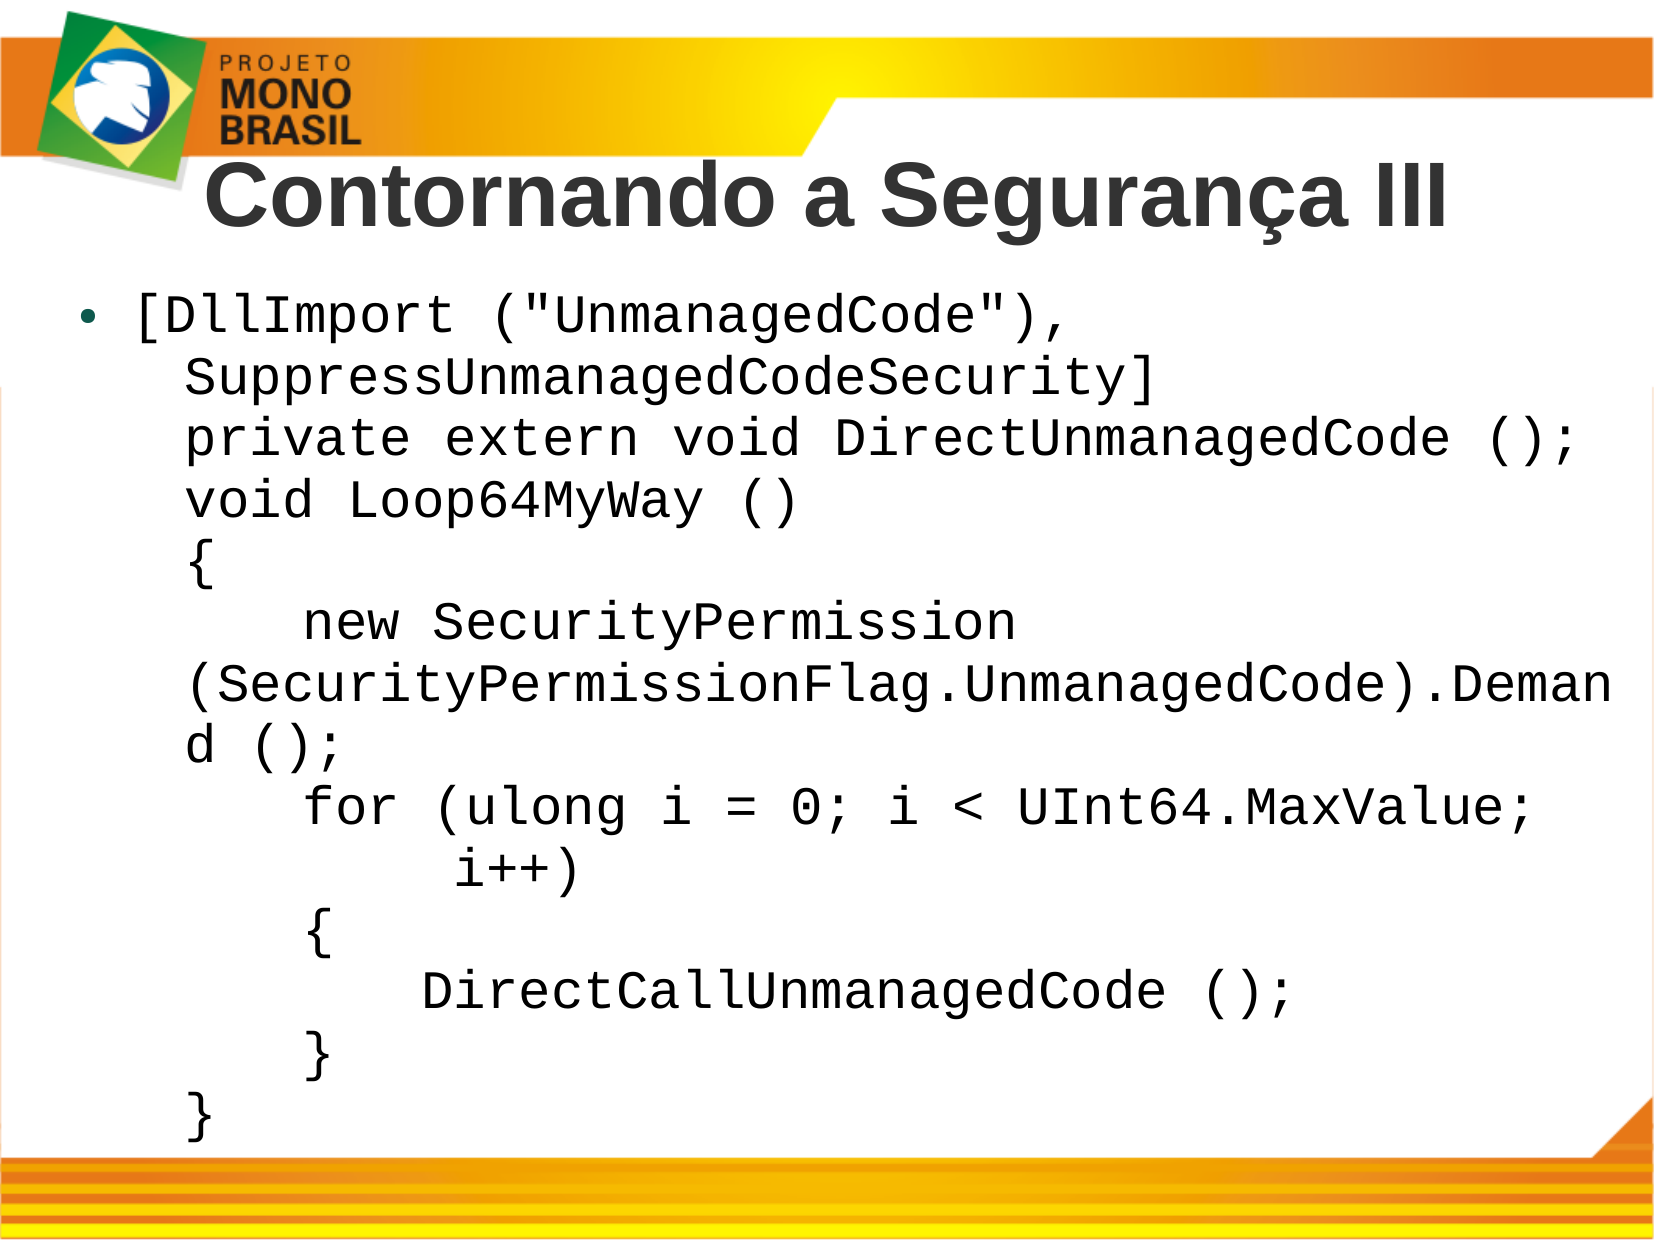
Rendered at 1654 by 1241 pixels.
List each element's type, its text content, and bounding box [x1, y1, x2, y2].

list [DllImport ("UnmanagedCode"), SuppressUnmanagedCodeSecurity] private extern void DirectUnmanagedCode (); void Loop64MyWay () { new SecurityPermission (SecurityPermissionFlag.UnmanagedCode).Demand (); for (ulong i = 0; i < UInt64.MaxValue; i++) { DirectCallUnmanagedCode (); } } [42, 287, 1620, 1149]
picture [0, 0, 1654, 1241]
title Contornando a Segurança III [121, 91, 1534, 287]
